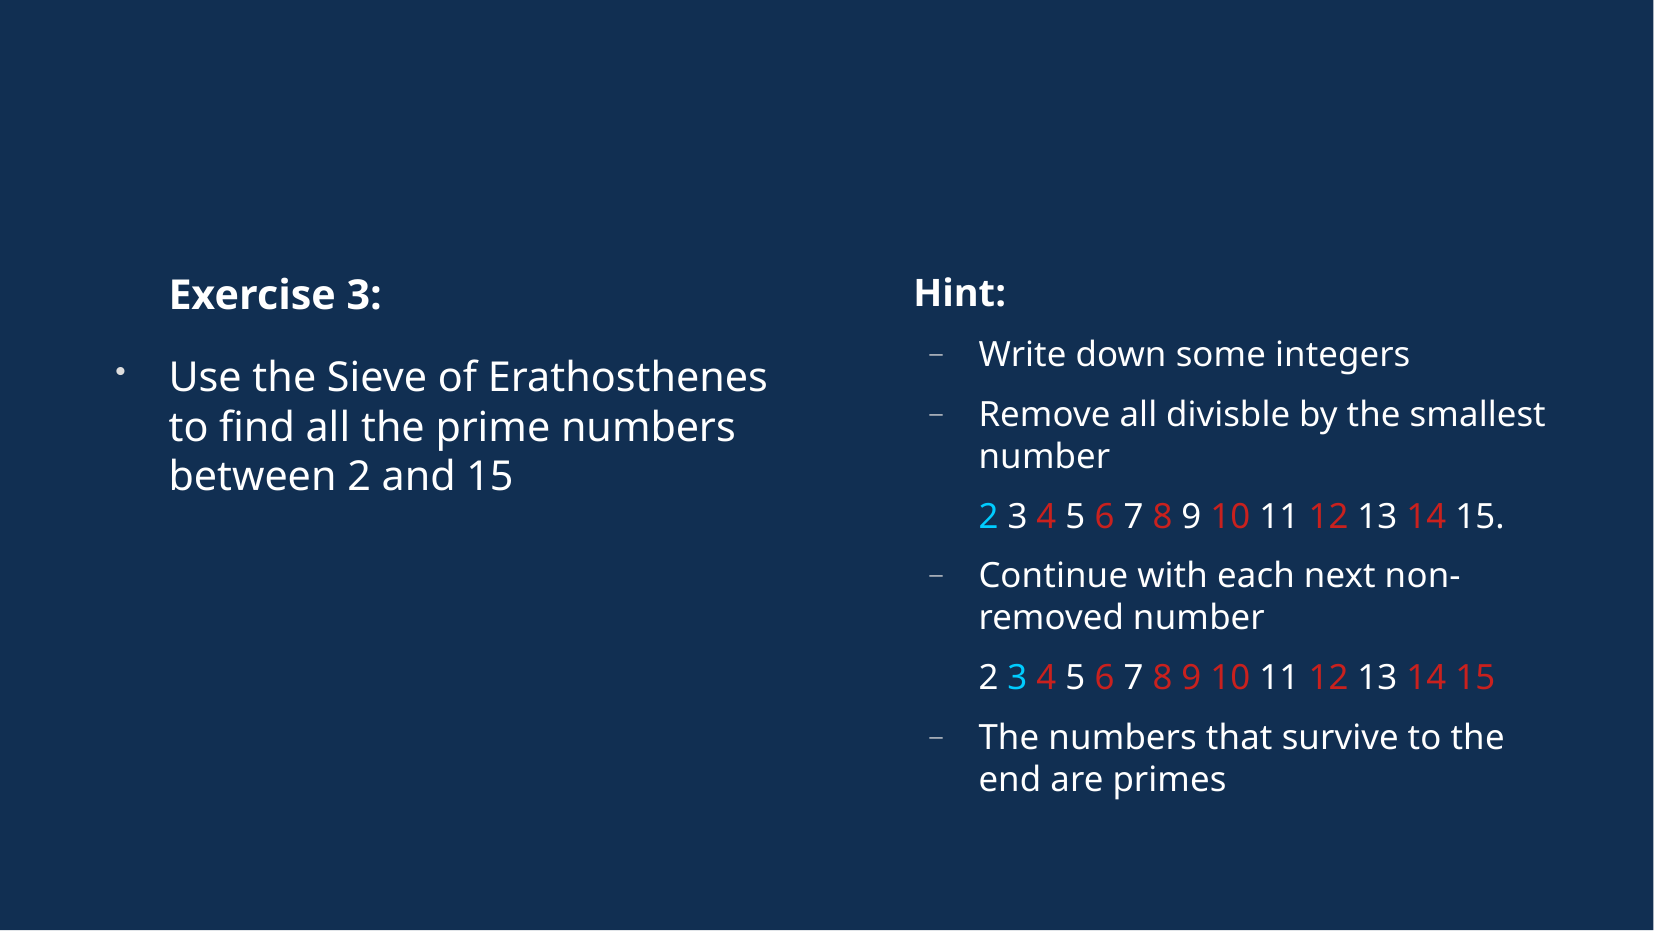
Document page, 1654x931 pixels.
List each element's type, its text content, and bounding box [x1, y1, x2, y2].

list Hint: Write down some integers Remove all divisble by the smallest number 2 3 4 5 6 7 8 9 10 11 12 13 14 15. Continue with each next non-removed number 2 3 4 5 6 7 8 9 10 11 12 13 14 15 The numbers that survive to the end are primes [848, 268, 1563, 806]
list Exercise 3: Use the Sieve of Erathosthenes to find all the prime numbers between 2 and 15 [97, 268, 813, 806]
